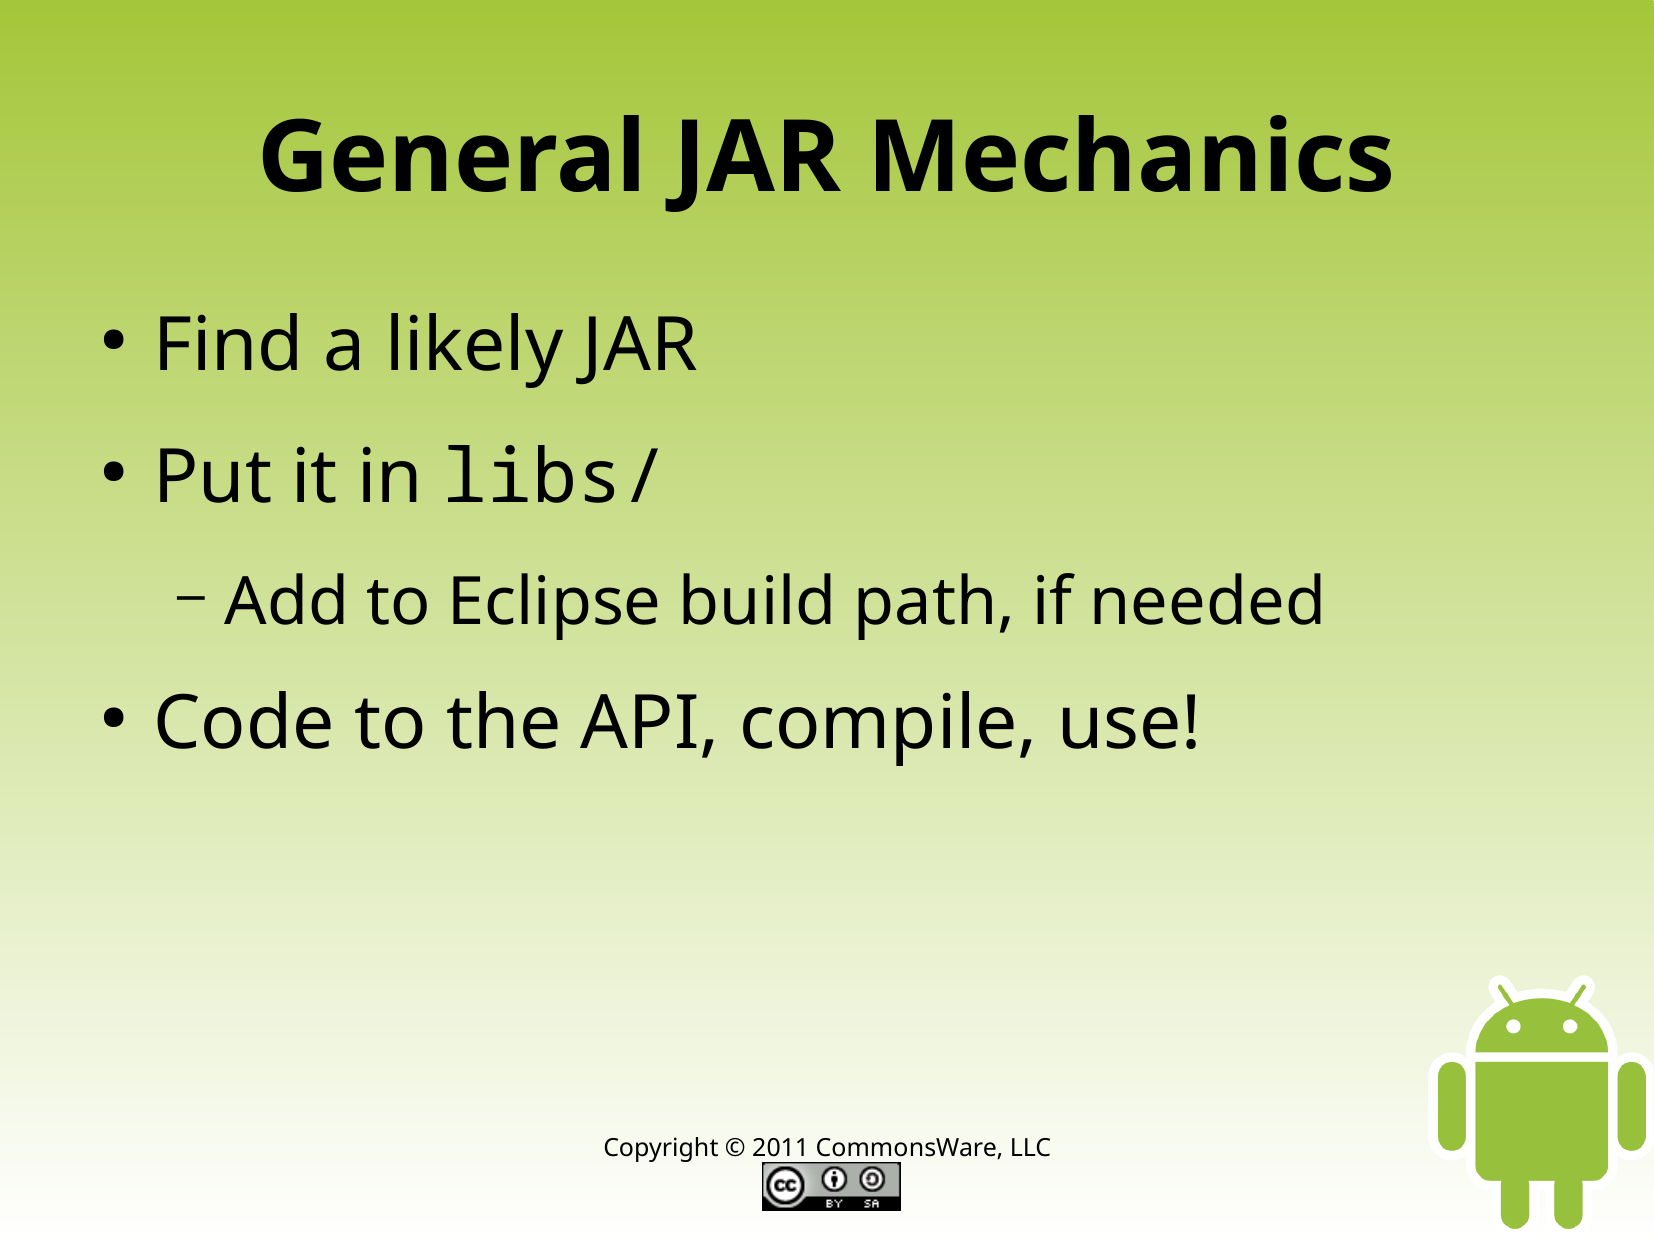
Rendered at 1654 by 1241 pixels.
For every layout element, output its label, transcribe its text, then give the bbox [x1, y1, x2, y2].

picture [762, 1162, 901, 1211]
picture [1428, 975, 1654, 1238]
title General JAR Mechanics [82, 49, 1571, 257]
list Find a likely JAR Put it in libs/ Add to Eclipse build path, if needed Code to the API, compile, use! [82, 290, 1571, 1109]
